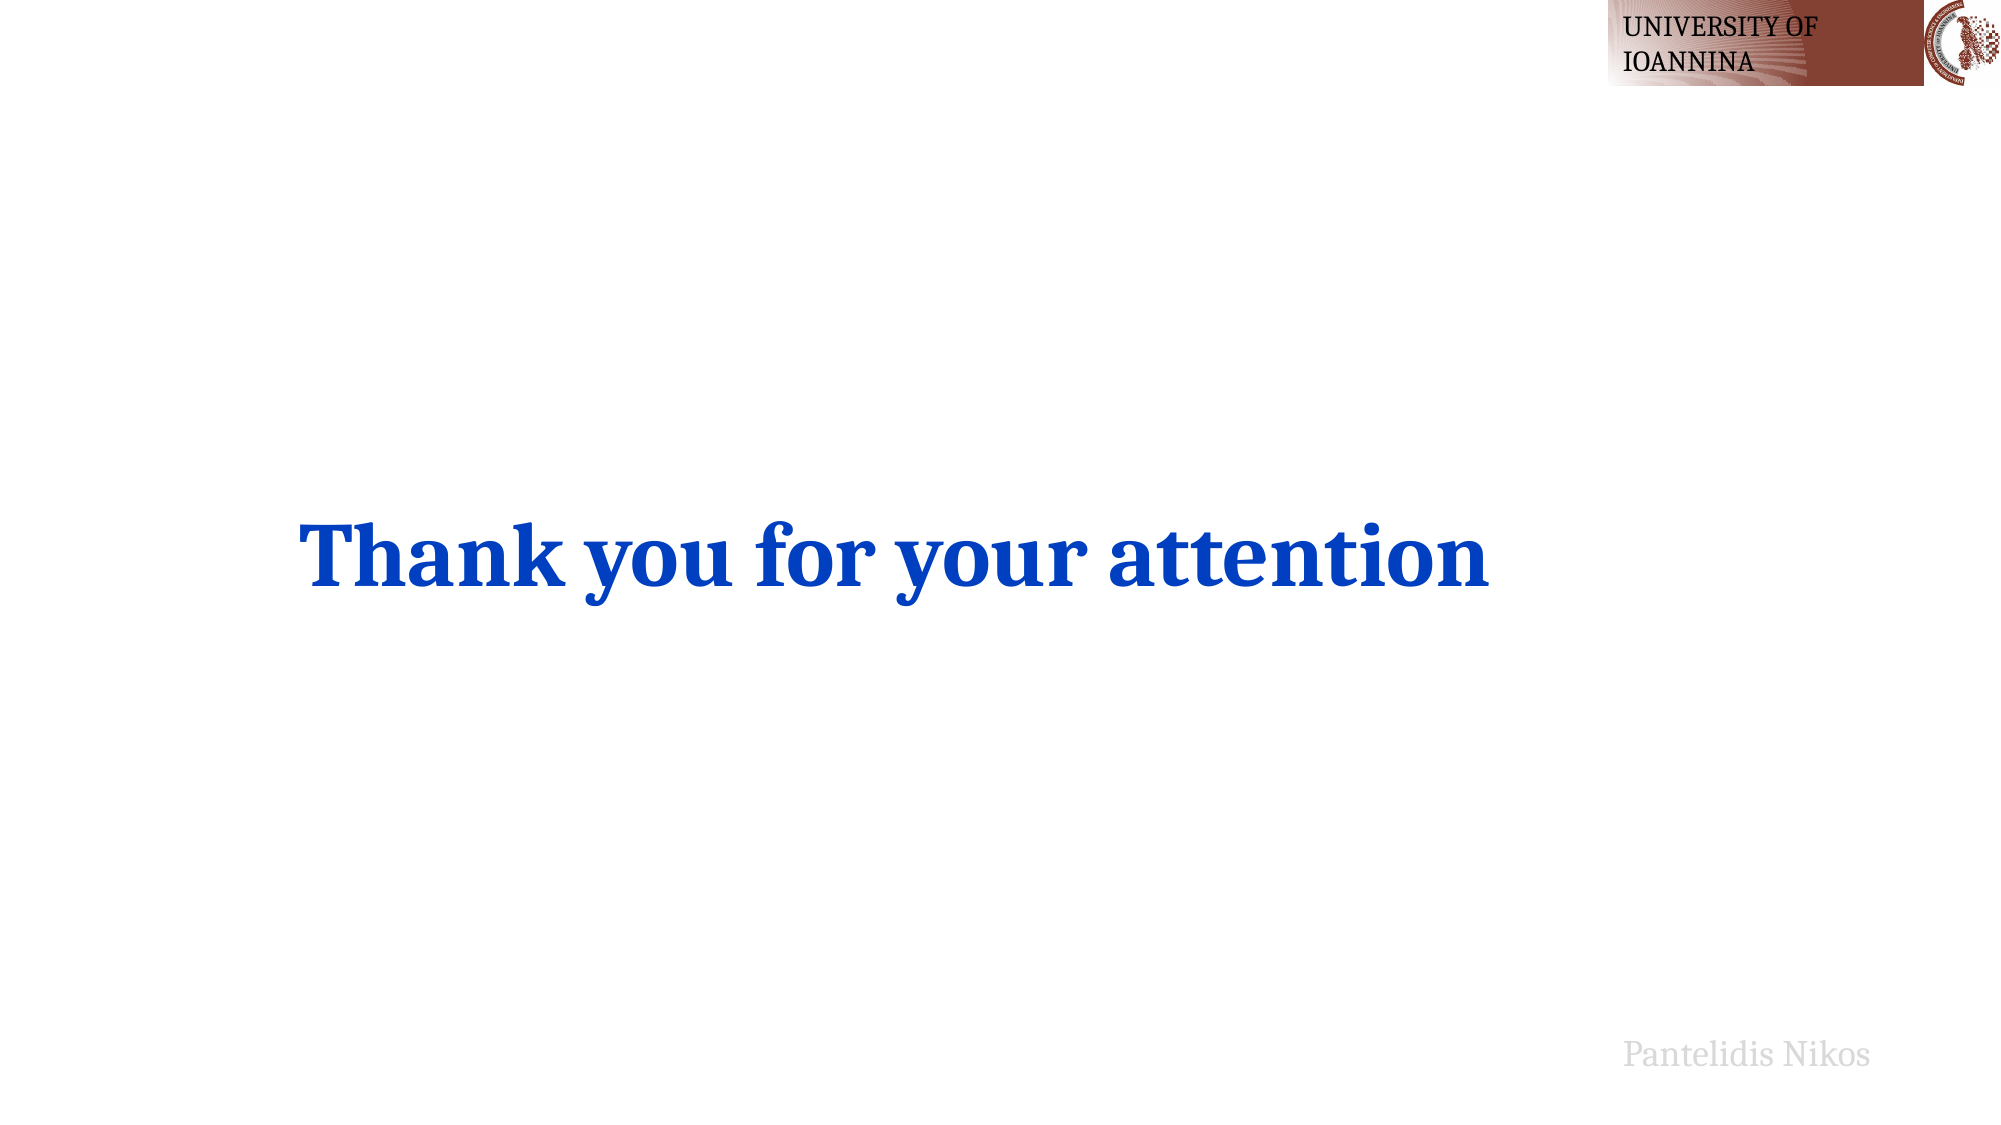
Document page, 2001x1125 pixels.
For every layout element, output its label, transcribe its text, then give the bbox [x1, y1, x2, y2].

picture [1924, 0, 2001, 86]
text_box Thank you for your attention [284, 499, 1716, 626]
